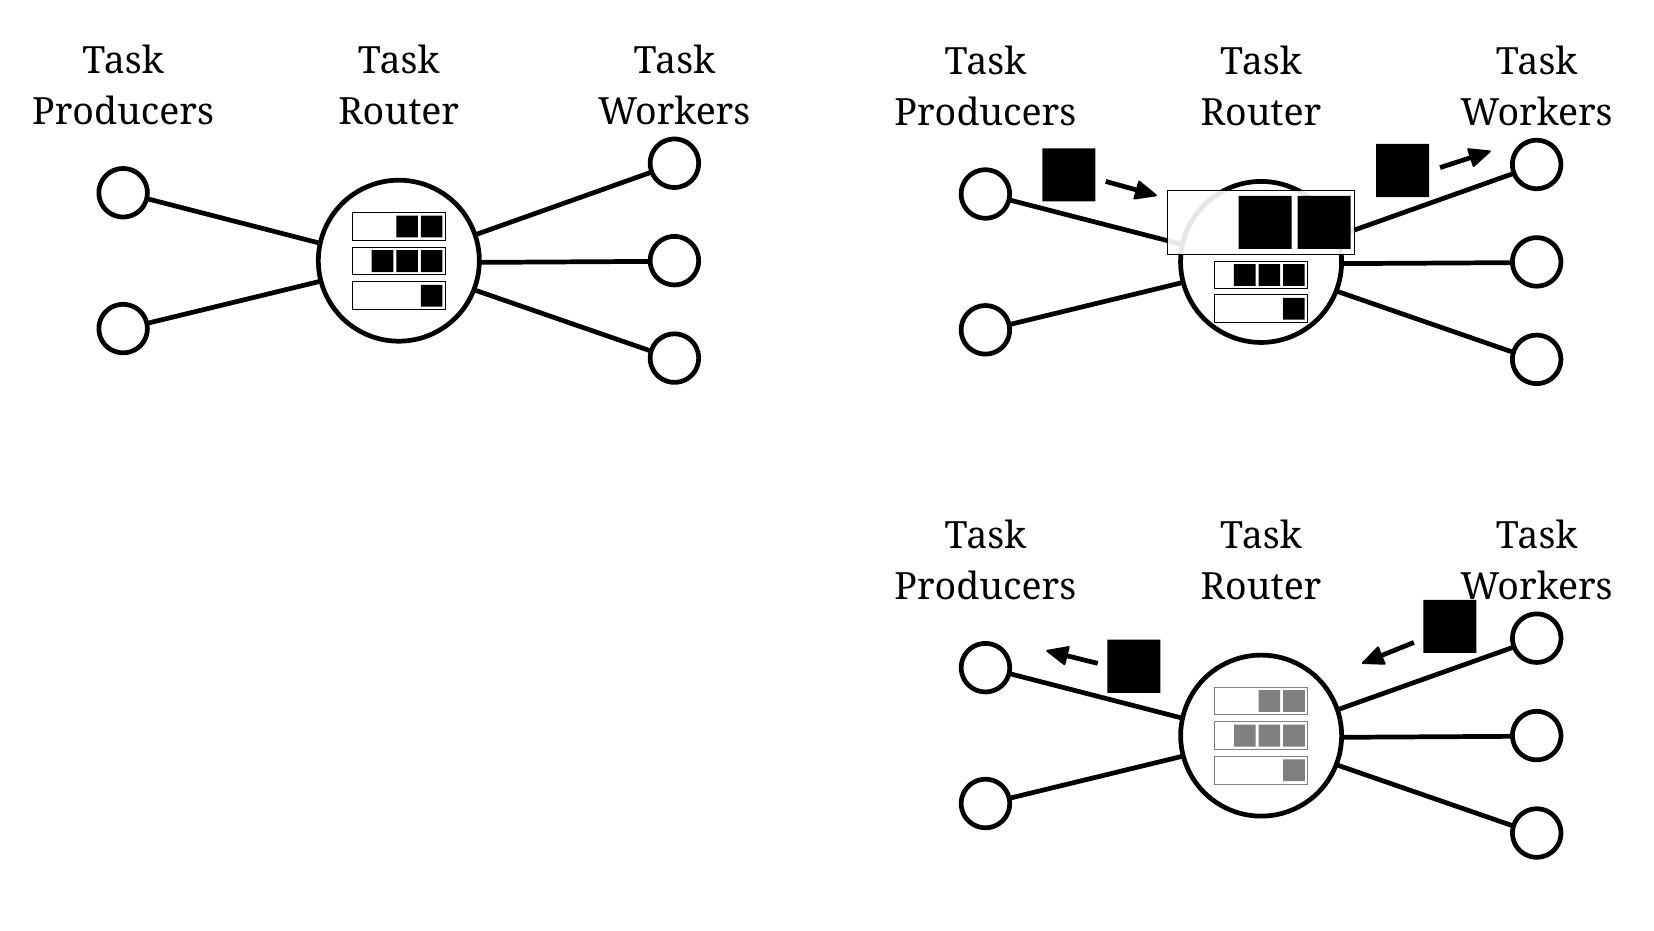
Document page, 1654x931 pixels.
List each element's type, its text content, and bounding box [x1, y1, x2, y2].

text_box [1512, 808, 1562, 858]
text_box Task Router [286, 25, 512, 116]
text_box [98, 168, 148, 218]
text_box [1167, 181, 1355, 343]
text_box Task Router [1148, 500, 1374, 591]
text_box Task Router [1148, 27, 1374, 118]
text_box [1376, 143, 1430, 198]
text_box [1512, 237, 1561, 287]
text_box [1512, 711, 1562, 760]
text_box [1512, 140, 1561, 189]
text_box [1512, 335, 1561, 384]
text_box Task Workers [1424, 27, 1650, 118]
text_box [98, 304, 148, 353]
text_box [961, 779, 1010, 828]
text_box [1423, 599, 1477, 653]
text_box [961, 643, 1010, 692]
text_box [1042, 148, 1096, 202]
text_box [650, 236, 699, 285]
text_box [318, 180, 480, 342]
text_box [961, 305, 1010, 355]
text_box [1512, 613, 1562, 663]
text_box Task Workers [1424, 500, 1650, 591]
text_box [650, 333, 699, 383]
text_box [961, 169, 1010, 219]
text_box Task Producers [872, 27, 1098, 118]
text_box [1180, 655, 1342, 817]
text_box Task Workers [561, 25, 787, 116]
text_box [1107, 639, 1161, 693]
text_box Task Producers [10, 25, 236, 116]
text_box Task Producers [872, 500, 1098, 591]
text_box [650, 138, 699, 188]
